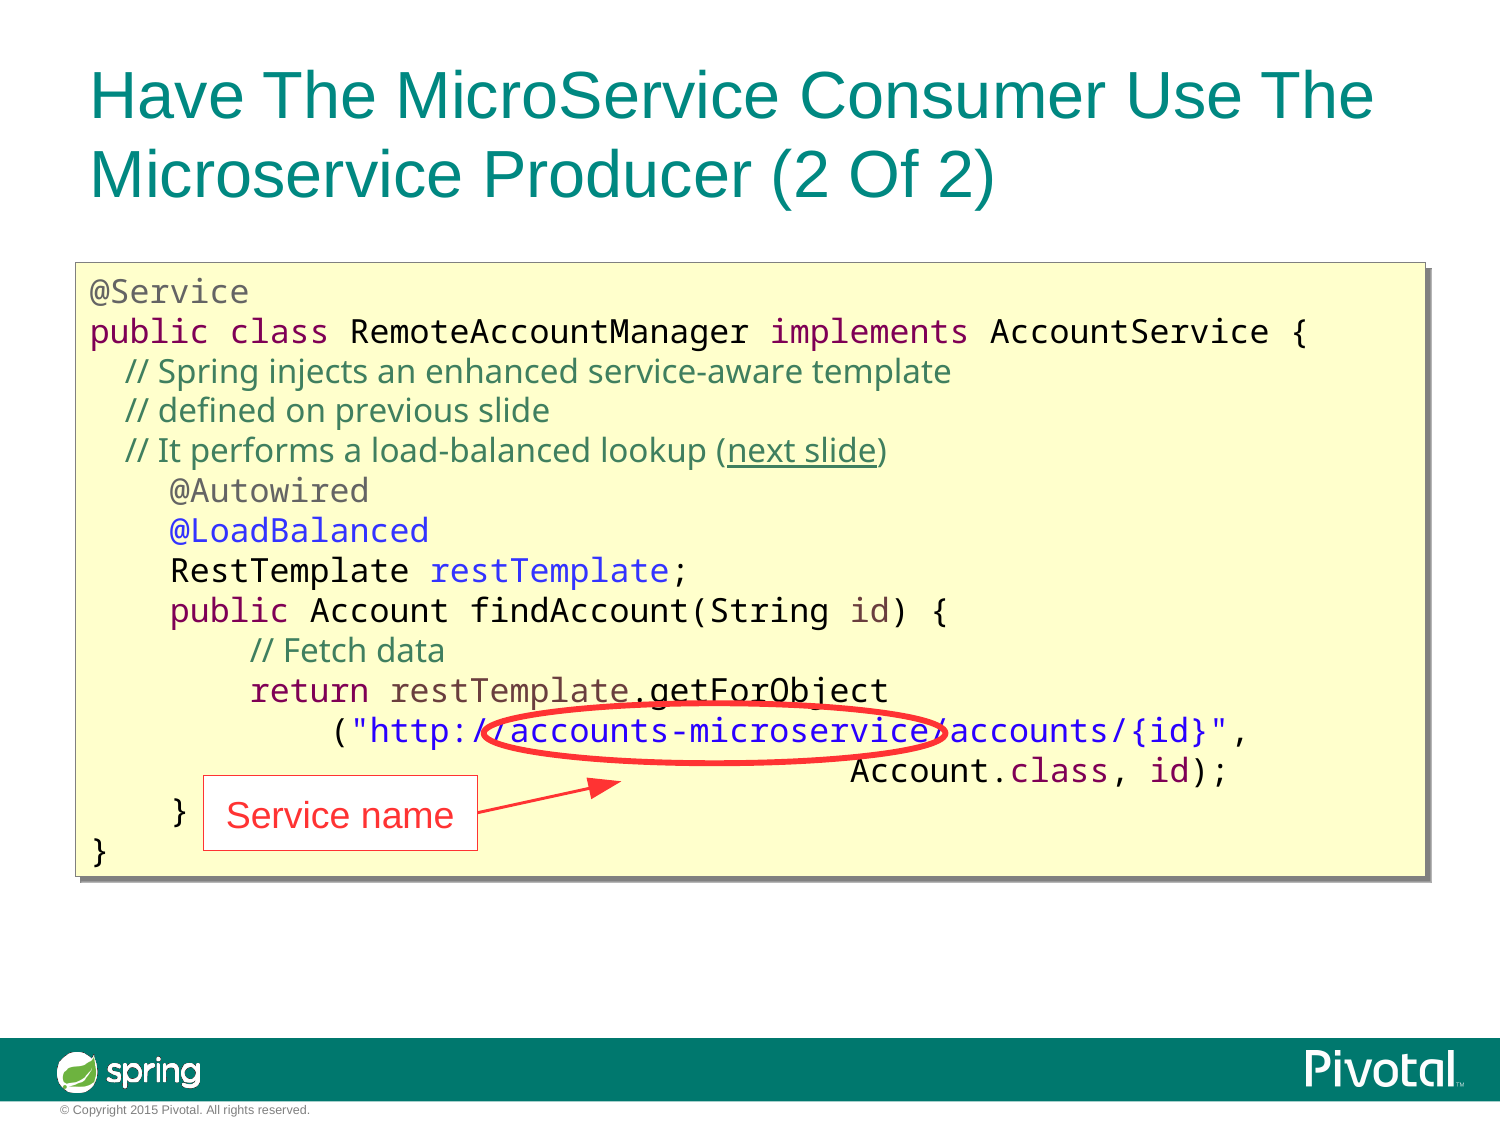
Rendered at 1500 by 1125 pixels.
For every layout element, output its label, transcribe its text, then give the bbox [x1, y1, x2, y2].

picture [32, 1041, 210, 1103]
picture [1306, 1050, 1464, 1087]
text_box @Service public class RemoteAccountManager implements AccountService { // Spring injects an enhanced service-aware template // defined on previous slide // It performs a load-balanced lookup (next slide) @Autowired @LoadBalanced RestTemplate restTemplate; public Account findAccount(String id) { // Fetch data return restTemplate.getForObject ("http://accounts-microservice/accounts/{id}", Account.class, id); } } [75, 262, 1426, 877]
text_box Service name [203, 775, 478, 851]
title Have The MicroService Consumer Use The Microservice Producer (2 Of 2) [75, 37, 1426, 226]
